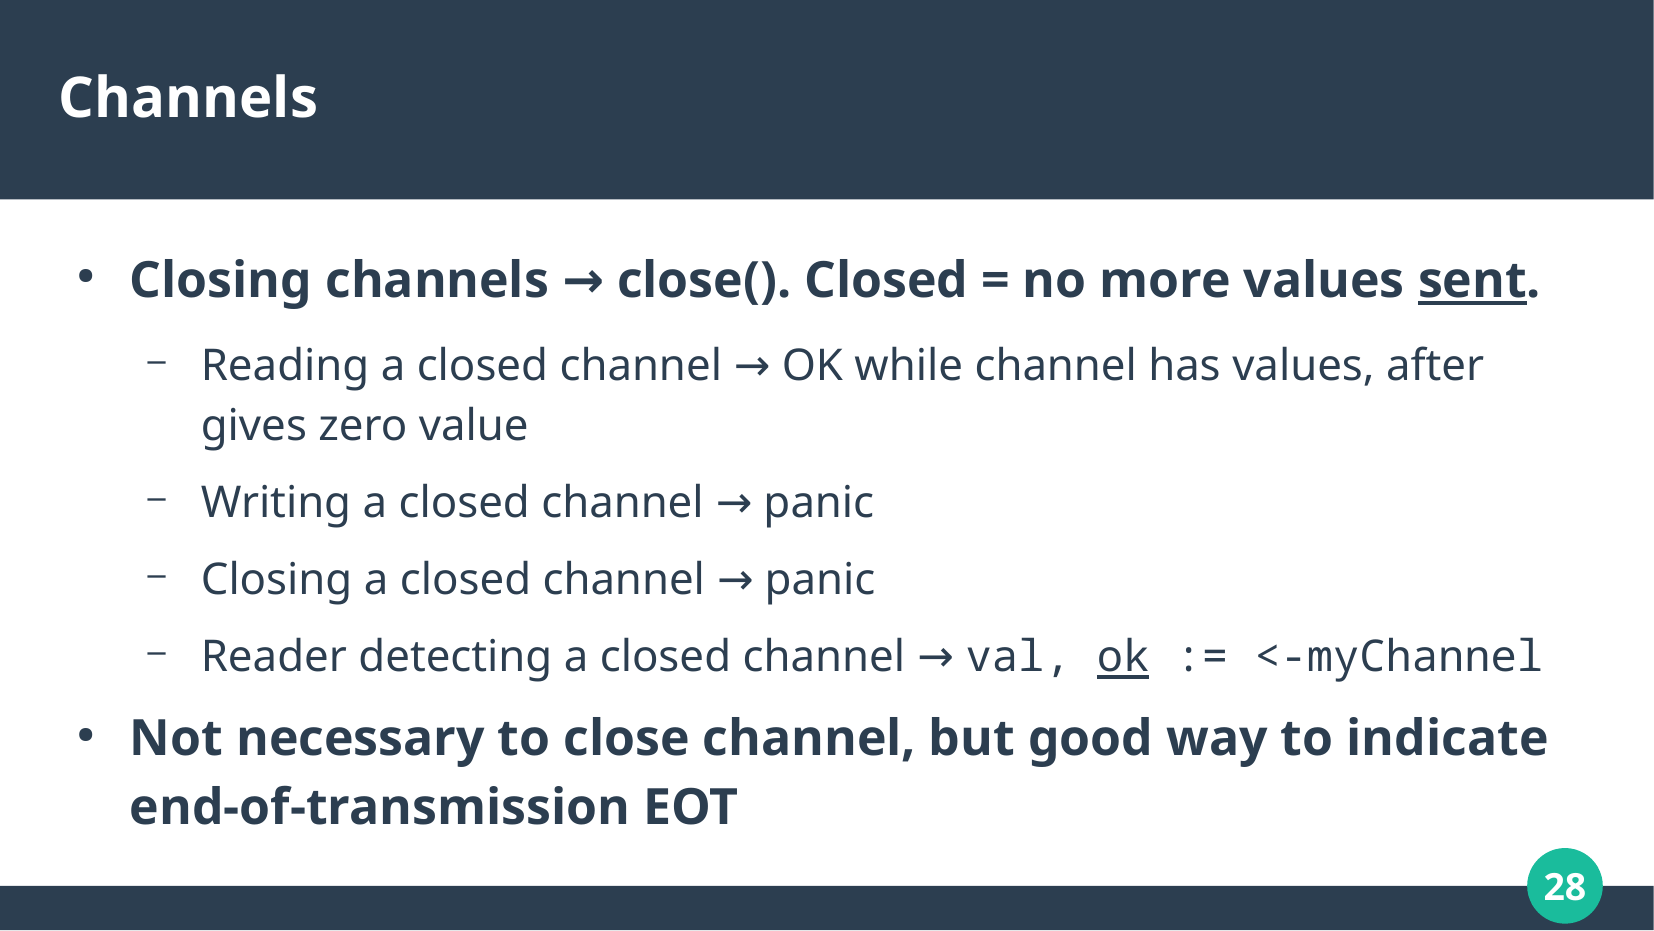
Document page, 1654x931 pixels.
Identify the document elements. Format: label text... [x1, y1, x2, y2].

list Closing channels → close(). Closed = no more values sent. Reading a closed channel → OK while channel has values, after gives zero value Writing a closed channel → panic Closing a closed channel → panic Reader detecting a closed channel → val, ok := <-myChannel Not necessary to close channel, but good way to indicate end-of-transmission EOT [59, 243, 1595, 864]
title Channels [59, 37, 1595, 155]
